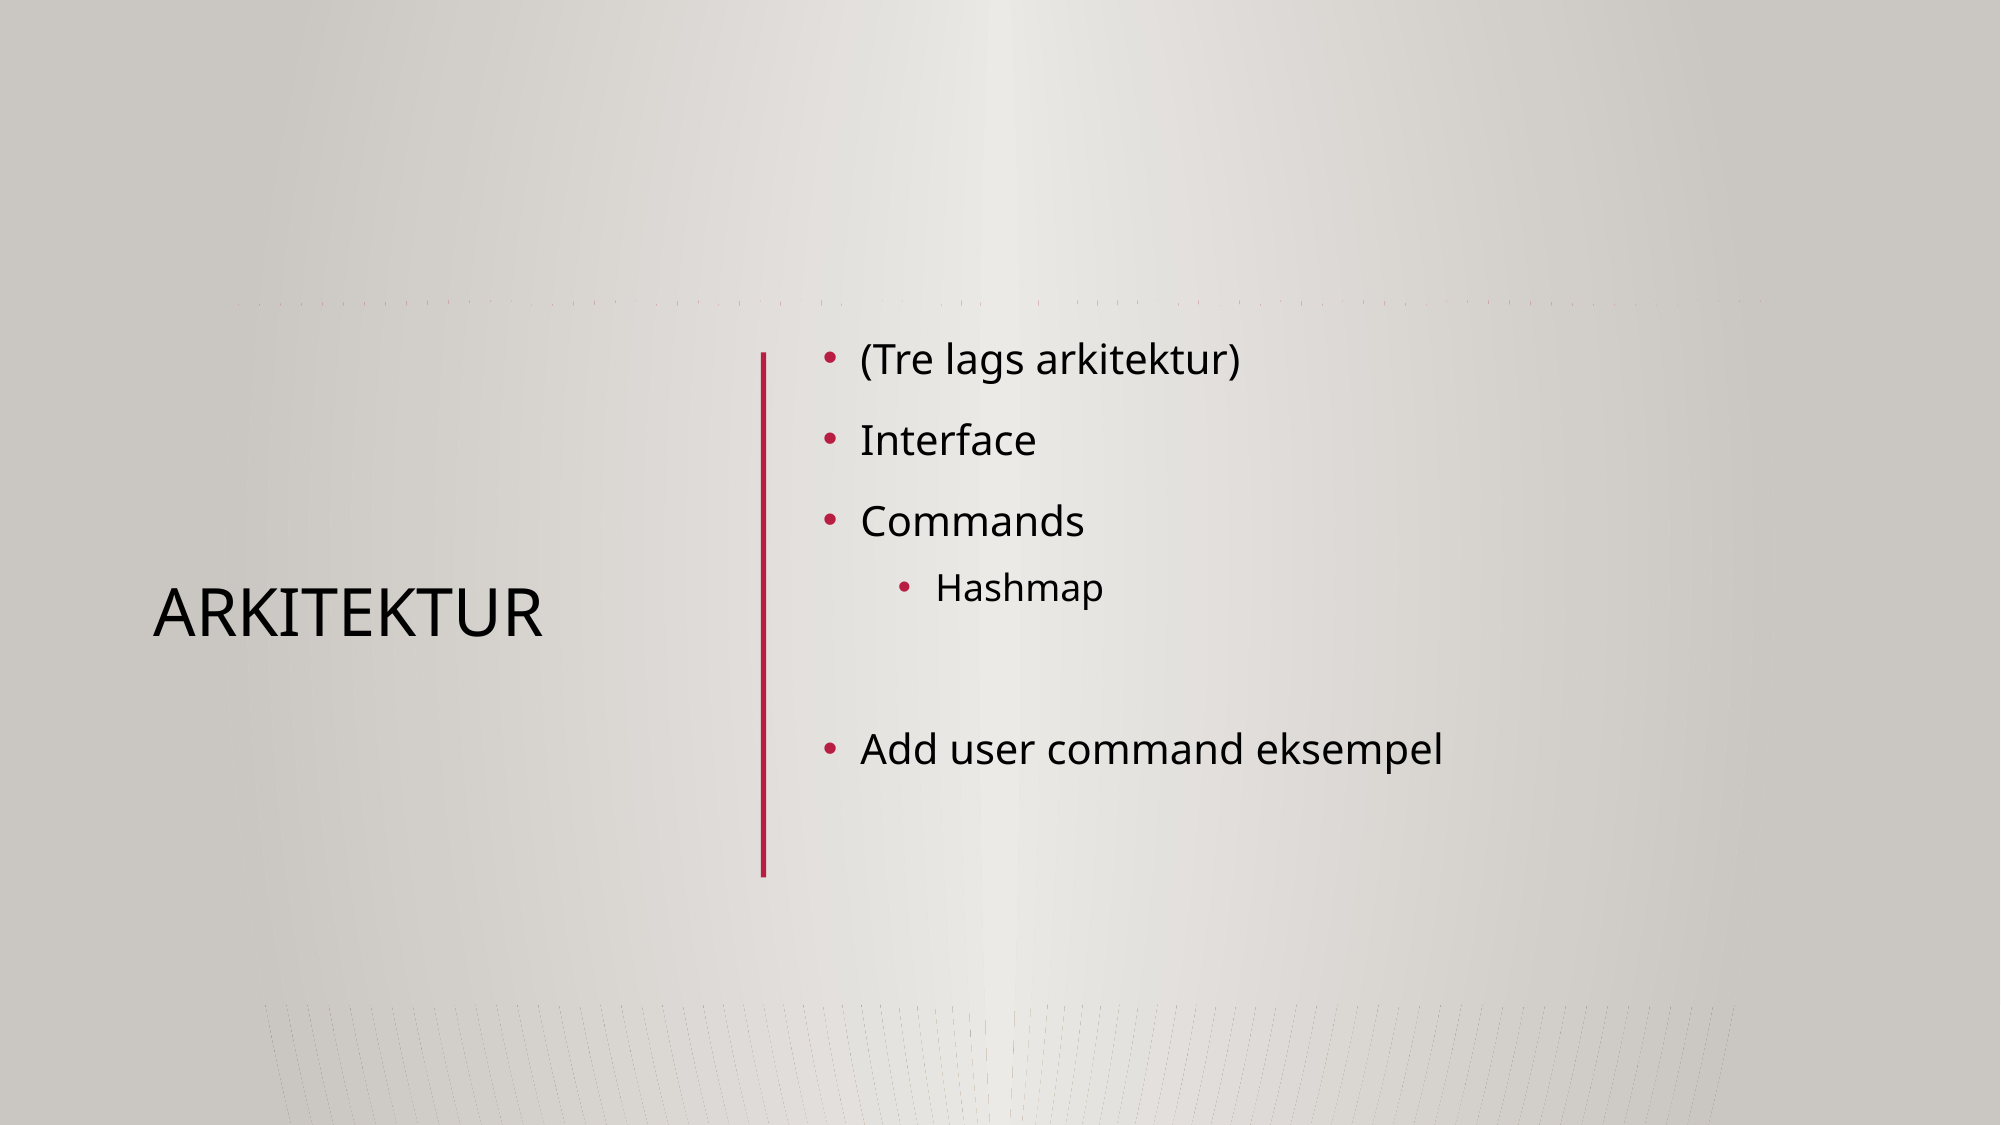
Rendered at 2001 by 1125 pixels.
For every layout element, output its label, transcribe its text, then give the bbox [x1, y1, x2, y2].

list (Tre lags arkitektur) Interface Commands Hashmap Add user command eksempel [807, 314, 1814, 1020]
title Arkitektur [138, 262, 720, 968]
text_box [0, 0, 2000, 1125]
